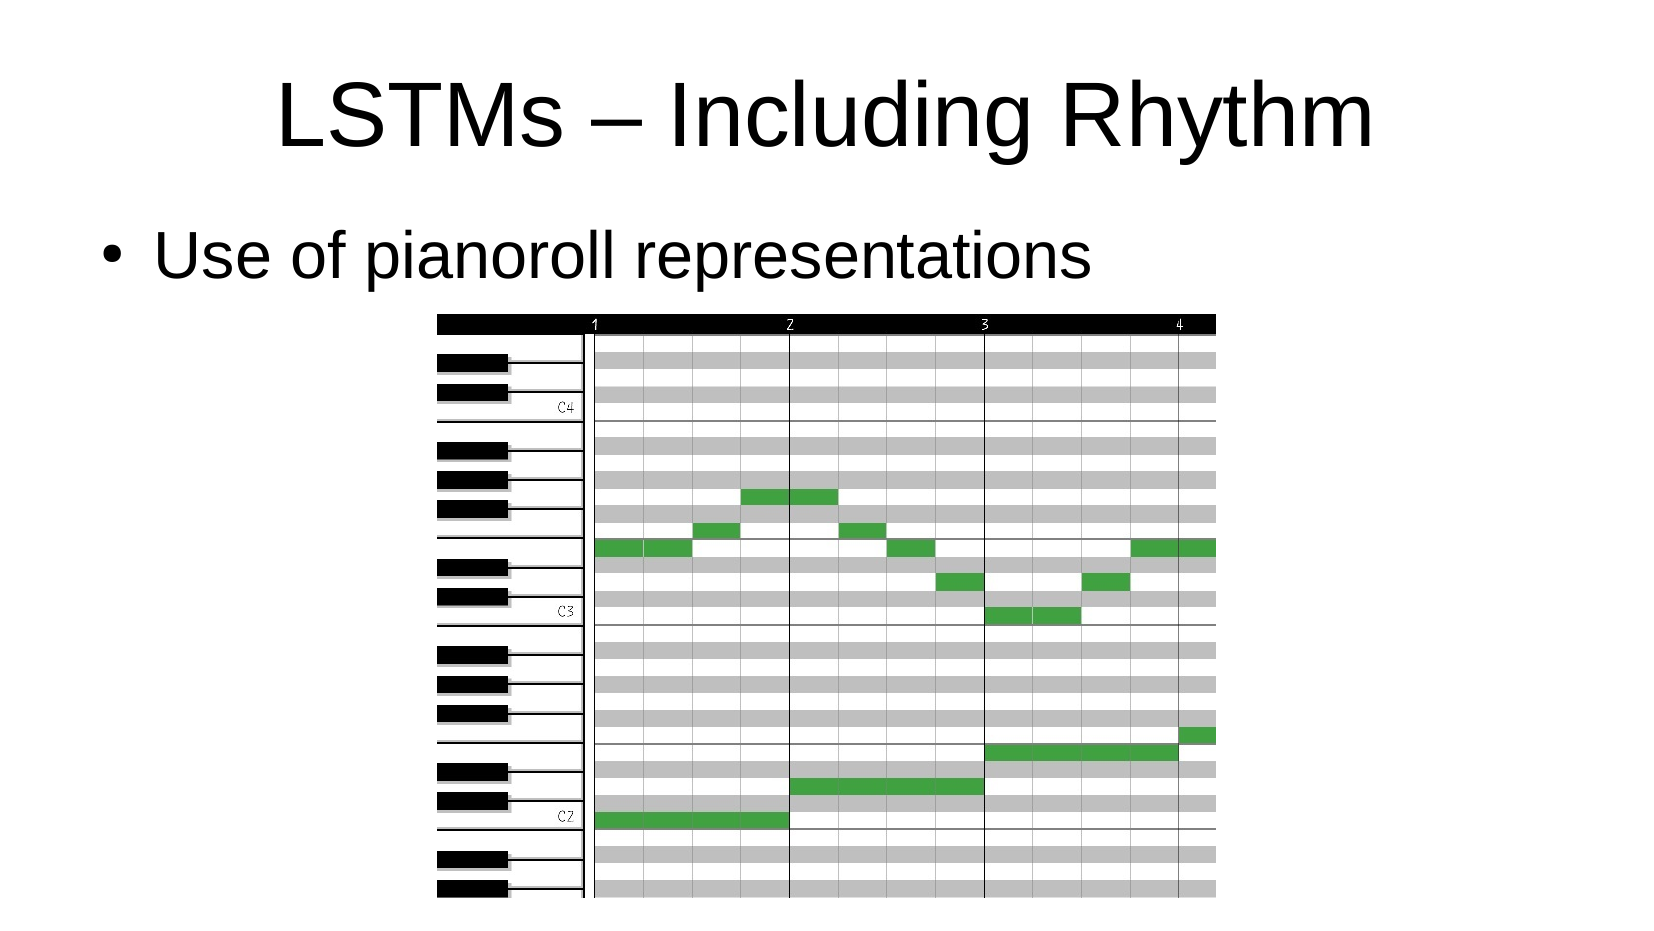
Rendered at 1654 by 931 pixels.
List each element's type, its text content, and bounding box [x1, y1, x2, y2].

title LSTMs – Including Rhythm [82, 37, 1571, 193]
list Use of pianoroll representations [82, 217, 1571, 758]
picture [437, 314, 1216, 899]
